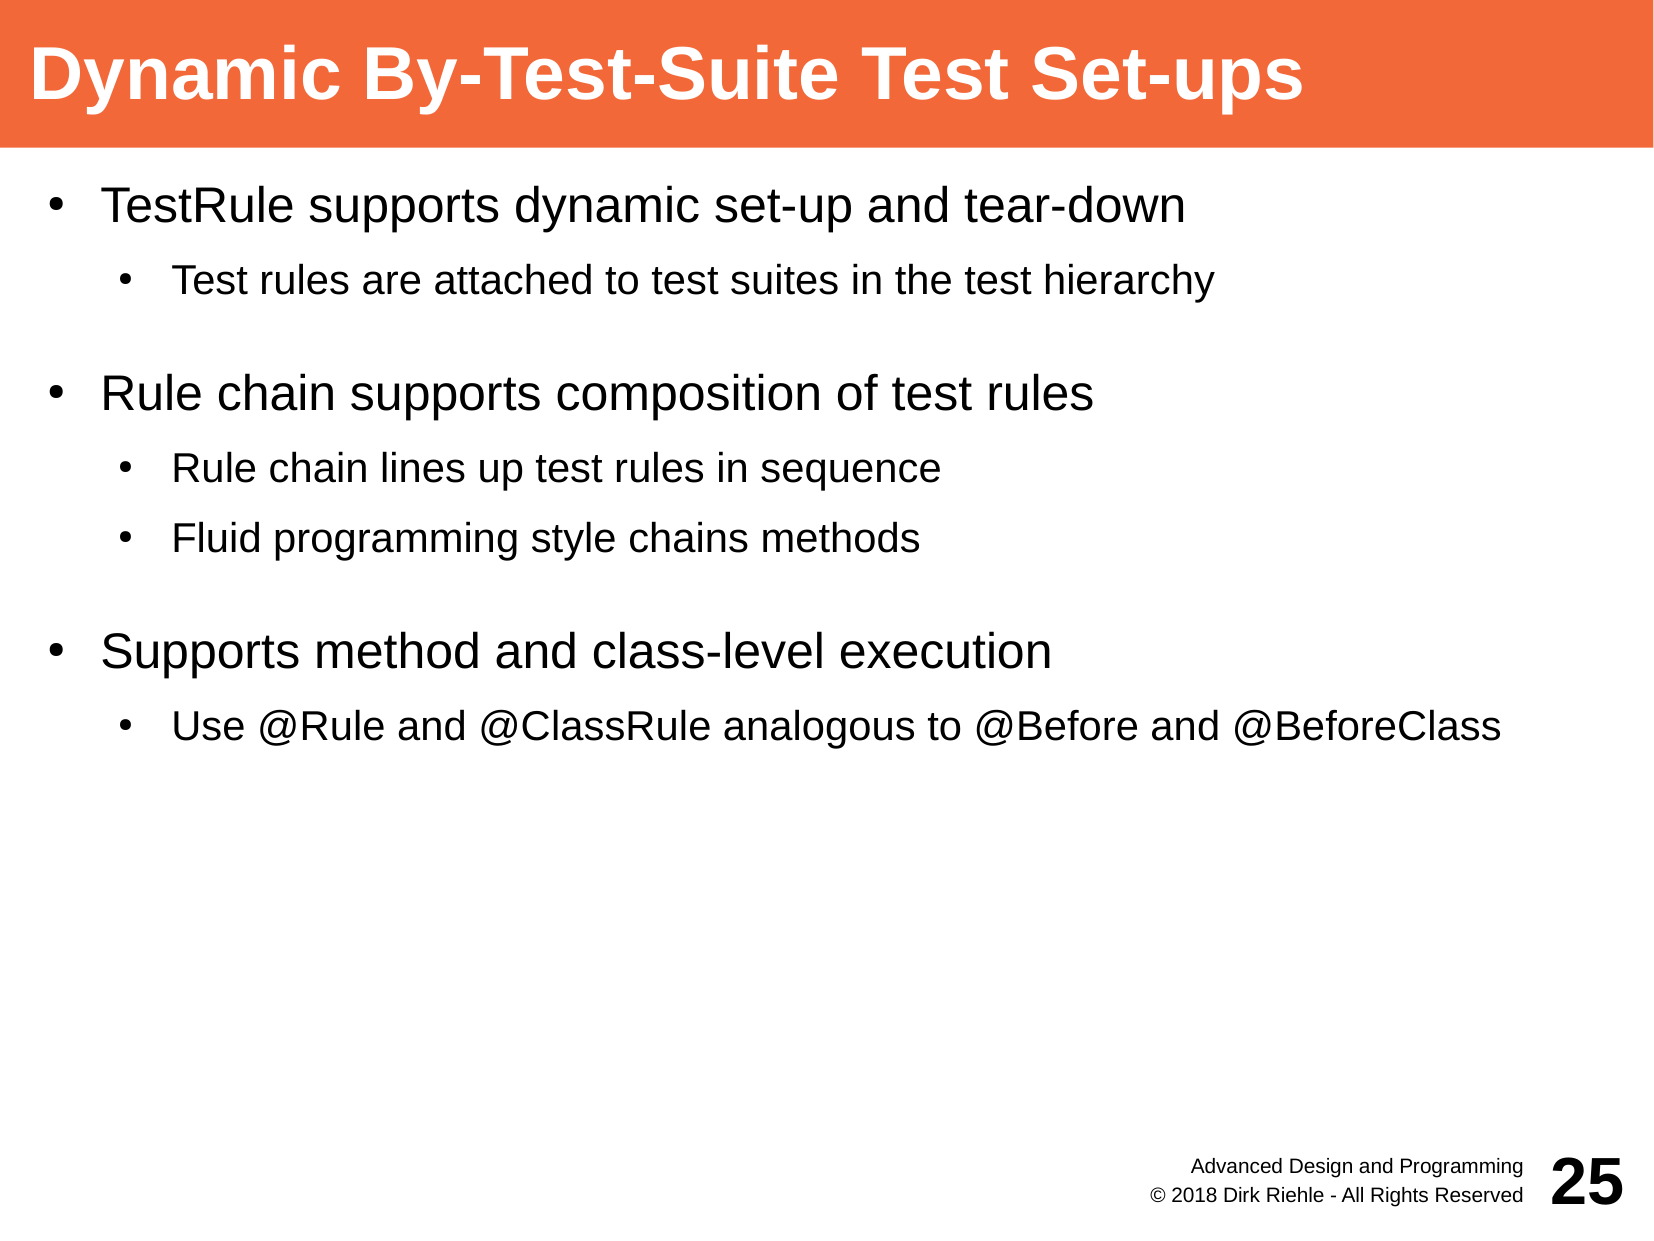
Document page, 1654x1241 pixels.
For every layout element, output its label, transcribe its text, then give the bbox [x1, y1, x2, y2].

list TestRule supports dynamic set-up and tear-down Test rules are attached to test suites in the test hierarchy Rule chain supports composition of test rules Rule chain lines up test rules in sequence Fluid programming style chains methods Supports method and class-level execution Use @Rule and @ClassRule analogous to @Before and @BeforeClass [29, 177, 1625, 1063]
title Dynamic By-Test-Suite Test Set-ups [0, 0, 1654, 148]
